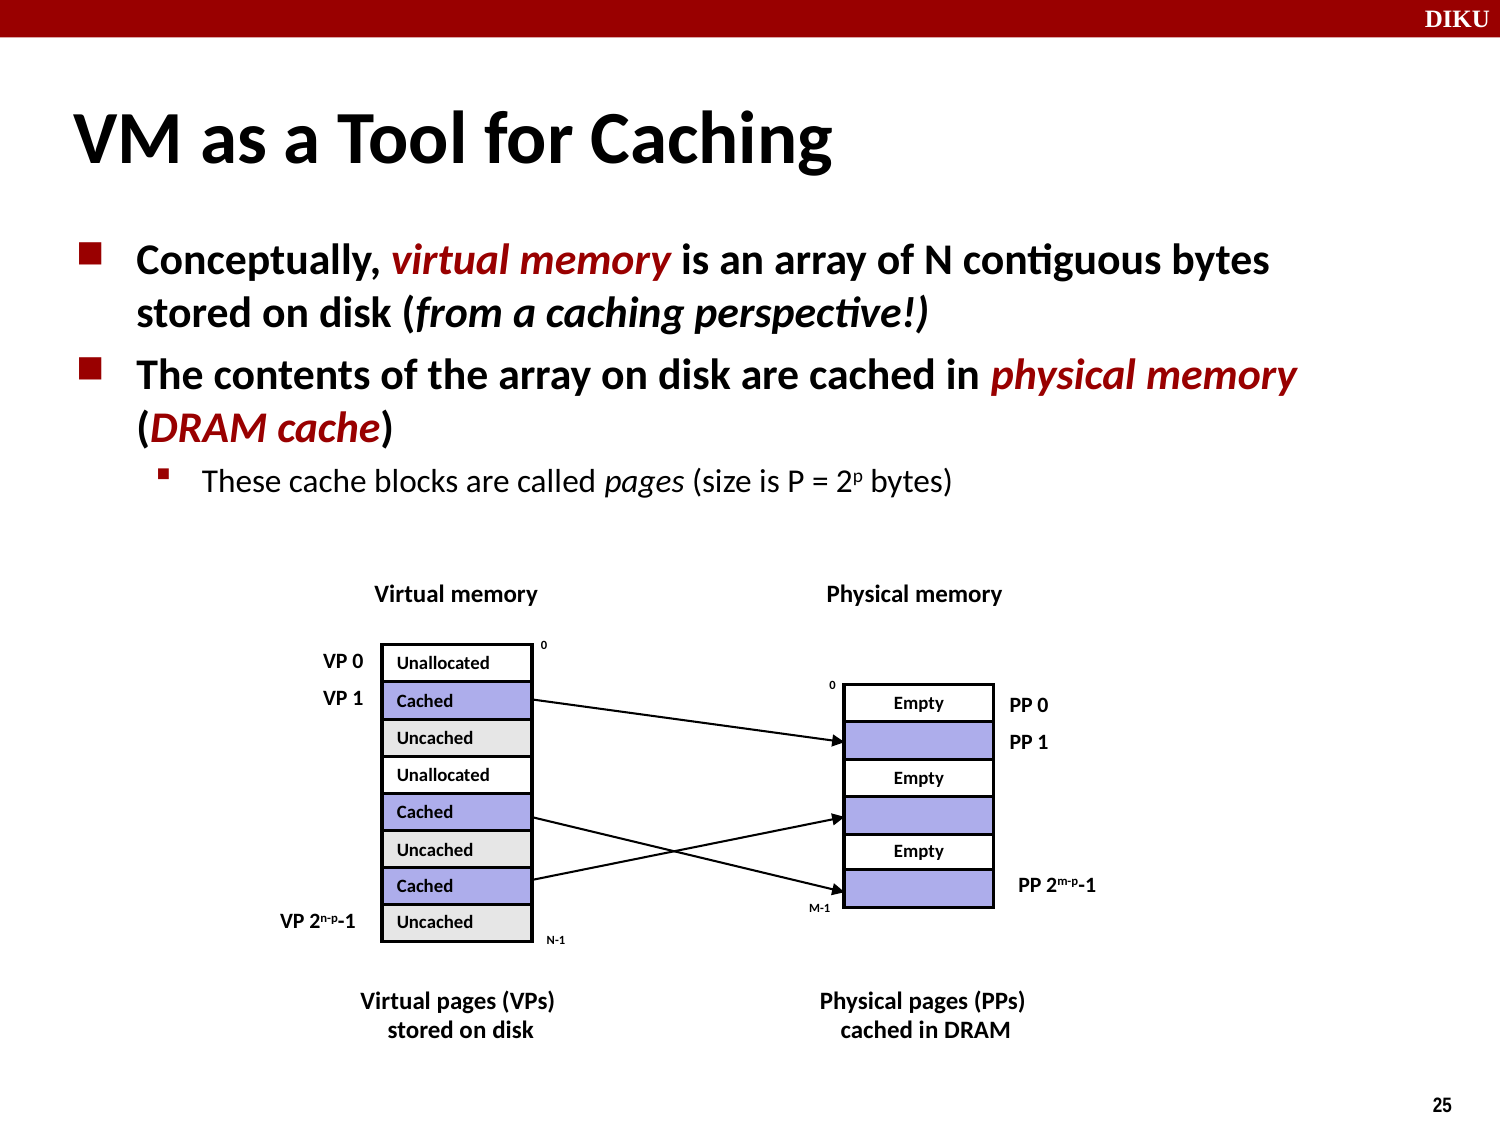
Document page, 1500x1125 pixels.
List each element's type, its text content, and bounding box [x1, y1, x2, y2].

text_box Cached [382, 867, 532, 905]
text_box N-1 [531, 924, 580, 955]
text_box PP 0 [994, 683, 1064, 721]
text_box Uncached [382, 830, 532, 867]
text_box VP 1 [308, 679, 379, 718]
text_box [843, 870, 994, 908]
text_box Physical memory [811, 574, 1018, 616]
text_box Cached [382, 681, 532, 719]
text_box Physical pages (PPs) cached in DRAM [805, 977, 1047, 1053]
text_box 0 [814, 670, 851, 701]
text_box PP 2m-p-1 [1003, 866, 1112, 904]
text_box Uncached [382, 905, 532, 942]
list Conceptually, virtual memory is an array of N contiguous bytes stored on disk (from a caching perspective!) The contents of the array on disk are cached in physical memory (DRAM cache) These cache blocks are called pages (size is P = 2p bytes) [65, 223, 1361, 563]
text_box VP 0 [308, 642, 379, 679]
title VM as a Tool for Caching [58, 71, 1304, 197]
text_box M-1 [794, 893, 846, 924]
text_box [843, 721, 994, 759]
text_box [843, 796, 994, 835]
text_box Unallocated [382, 756, 532, 793]
text_box PP 1 [994, 721, 1064, 763]
text_box Unallocated [382, 644, 532, 681]
text_box VP 2n-p-1 [265, 903, 371, 941]
text_box Uncached [382, 719, 532, 756]
text_box Empty [843, 835, 994, 870]
text_box 0 [525, 629, 562, 661]
text_box Cached [382, 793, 532, 830]
text_box Empty [843, 684, 994, 721]
text_box Virtual pages (VPs) stored on disk [345, 977, 577, 1053]
text_box Virtual memory [359, 574, 554, 616]
text_box Empty [843, 759, 994, 796]
